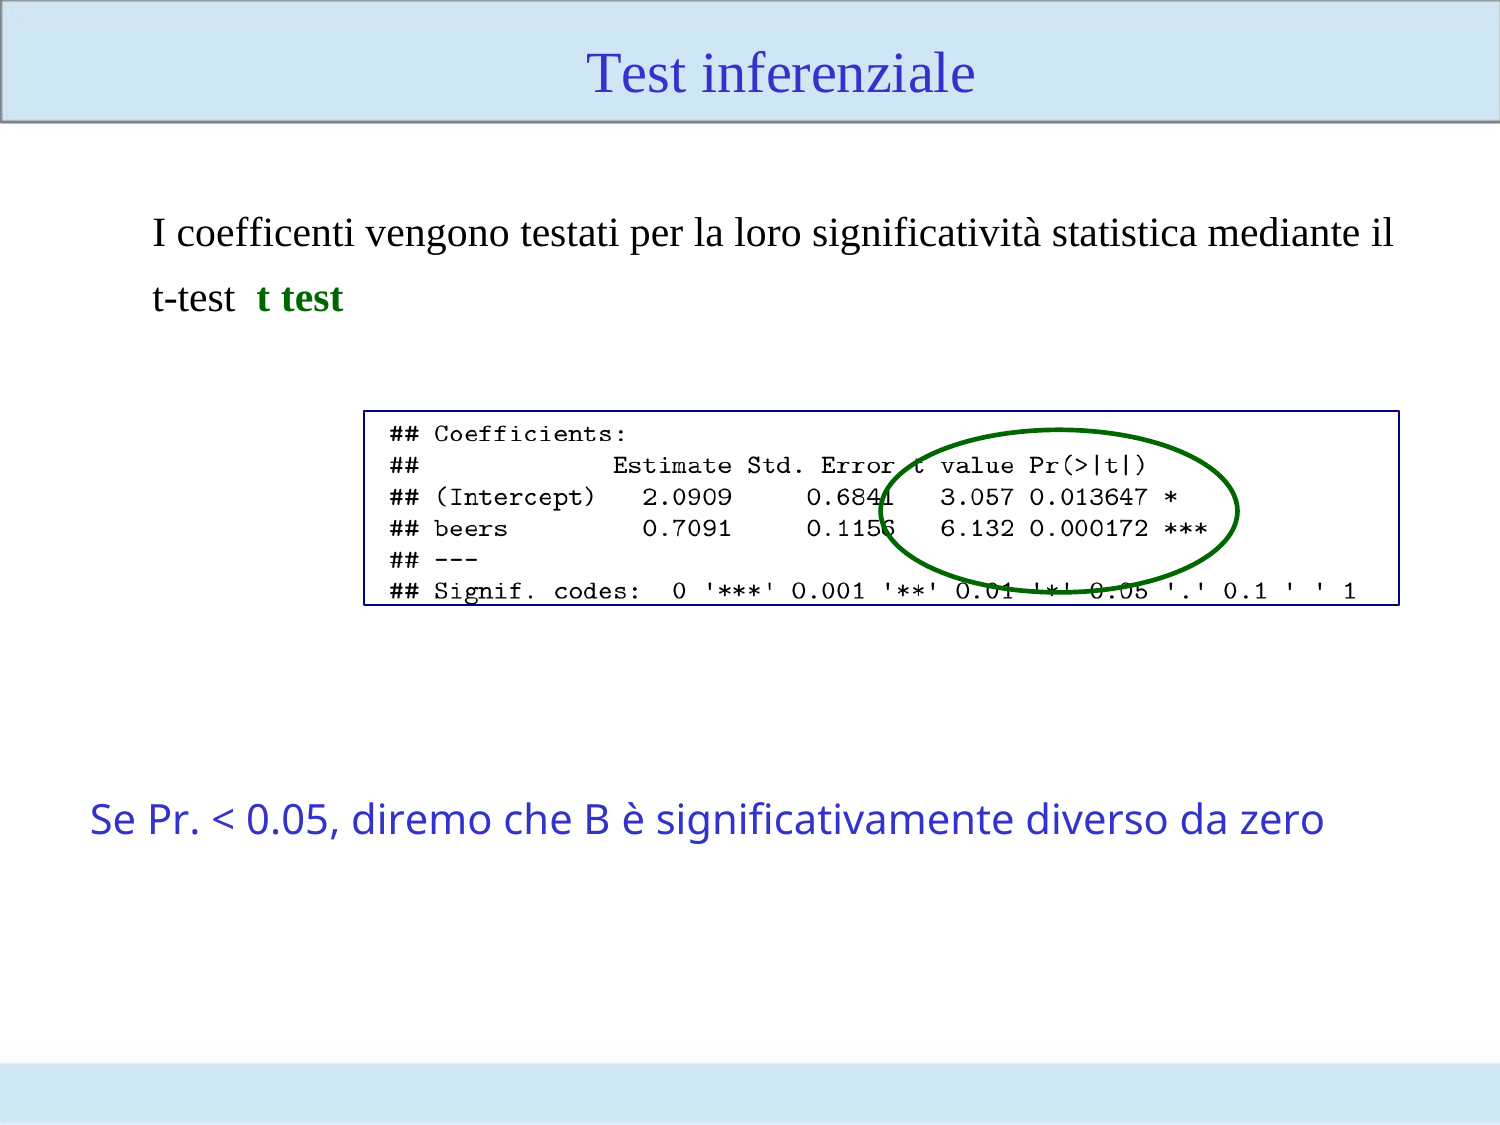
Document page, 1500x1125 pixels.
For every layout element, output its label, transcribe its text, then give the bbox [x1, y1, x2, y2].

picture [0, 0, 1500, 1125]
text_box Se Pr. < 0.05, diremo che B è significativamente diverso da zero [74, 785, 1463, 851]
title Test inferenziale [249, 24, 1313, 113]
text_box I coefficenti vengono testati per la loro significatività statistica mediante il t-test t test [137, 182, 1426, 328]
